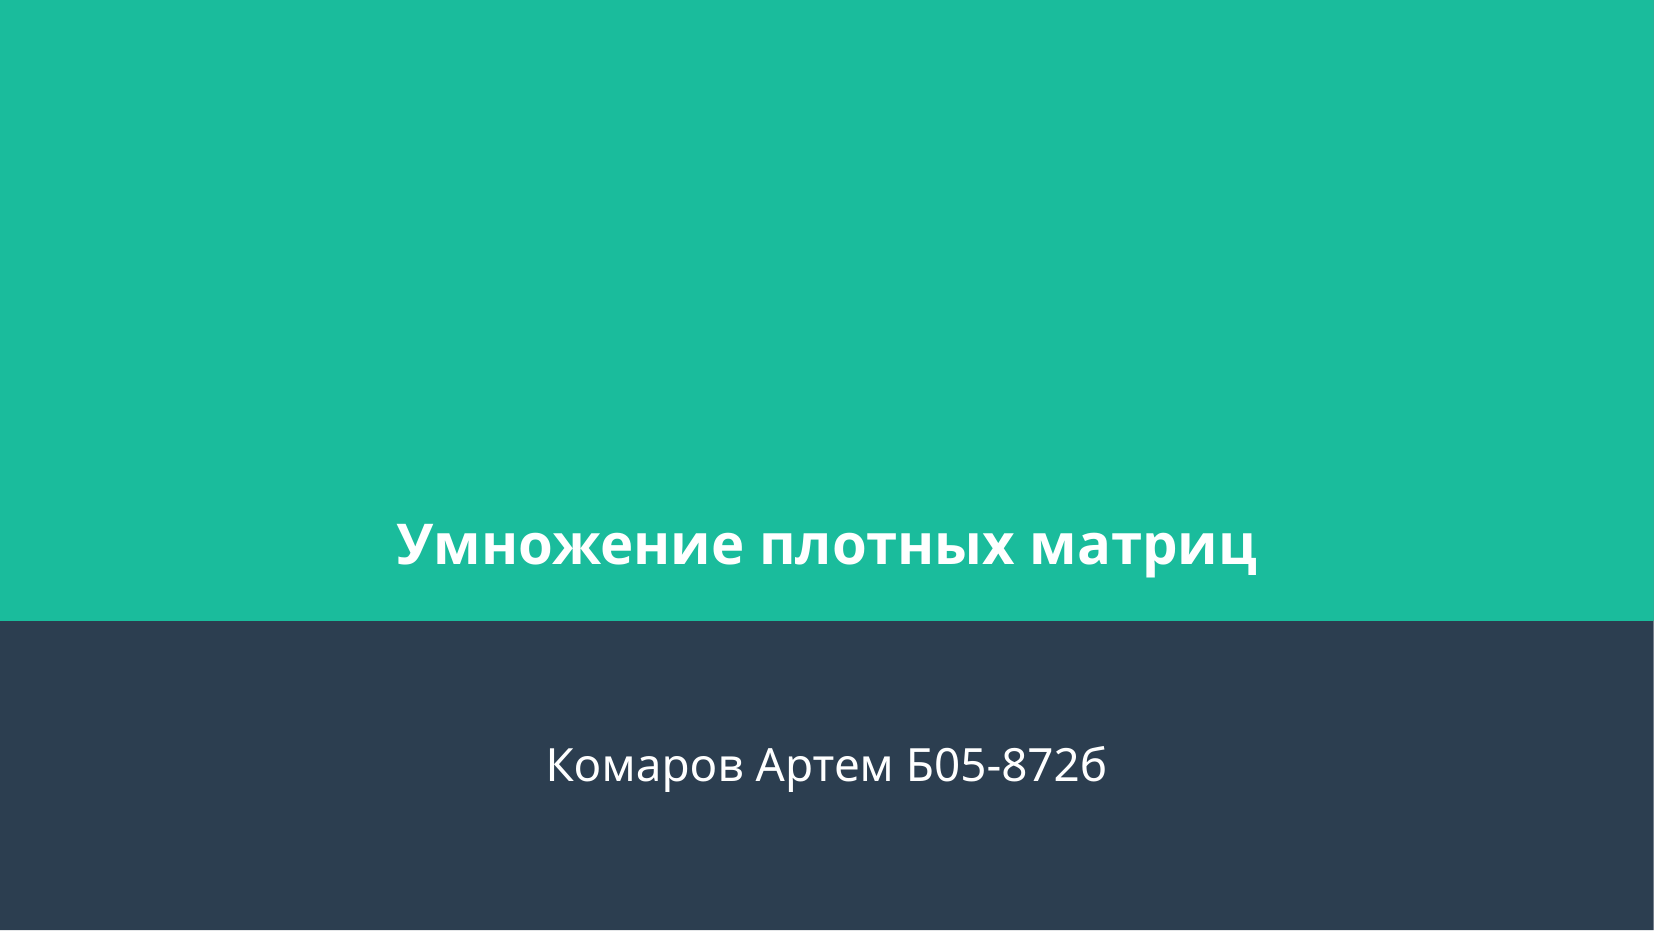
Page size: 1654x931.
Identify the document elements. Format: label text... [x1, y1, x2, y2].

title Умножение плотных матриц [59, 465, 1595, 583]
subtitle Комаров Артем Б05-872б [59, 642, 1595, 886]
